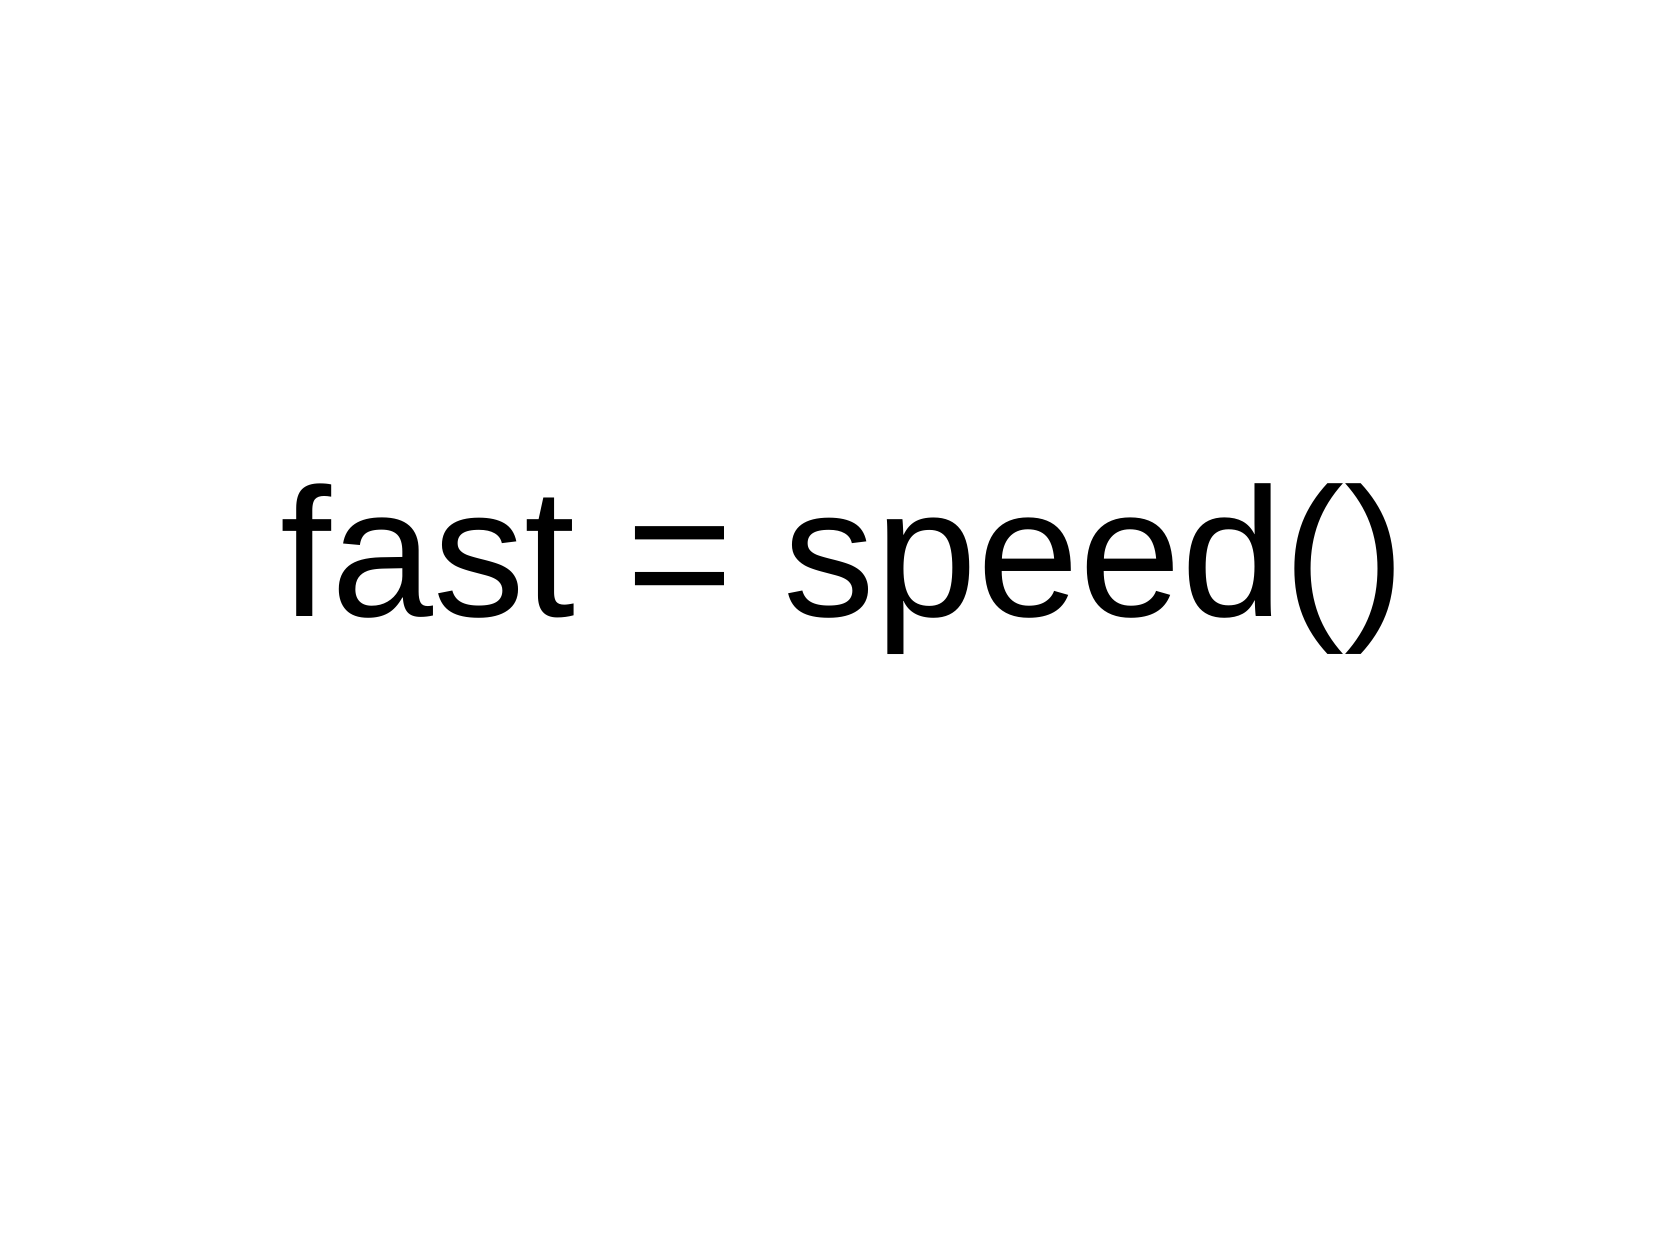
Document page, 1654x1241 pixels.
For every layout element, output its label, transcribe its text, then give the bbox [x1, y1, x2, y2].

text_box fast = speed() [265, 442, 1606, 671]
